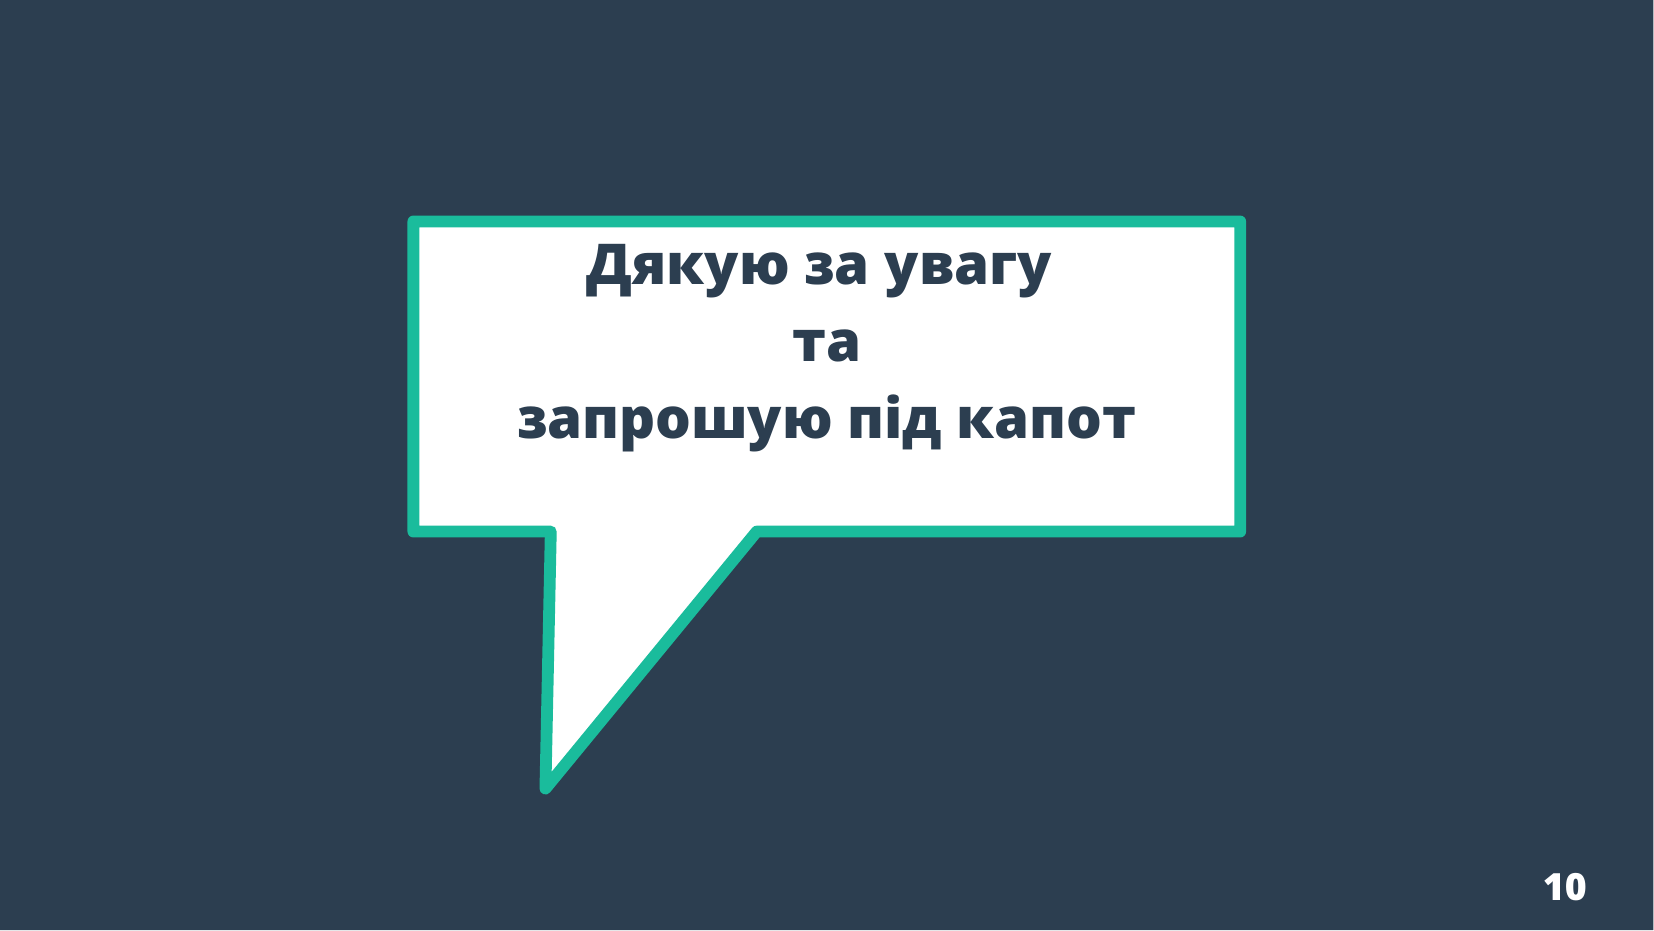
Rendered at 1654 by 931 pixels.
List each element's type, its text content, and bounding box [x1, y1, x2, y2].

title Дякую за увагу та запрошую пiд капот [442, 206, 1211, 473]
